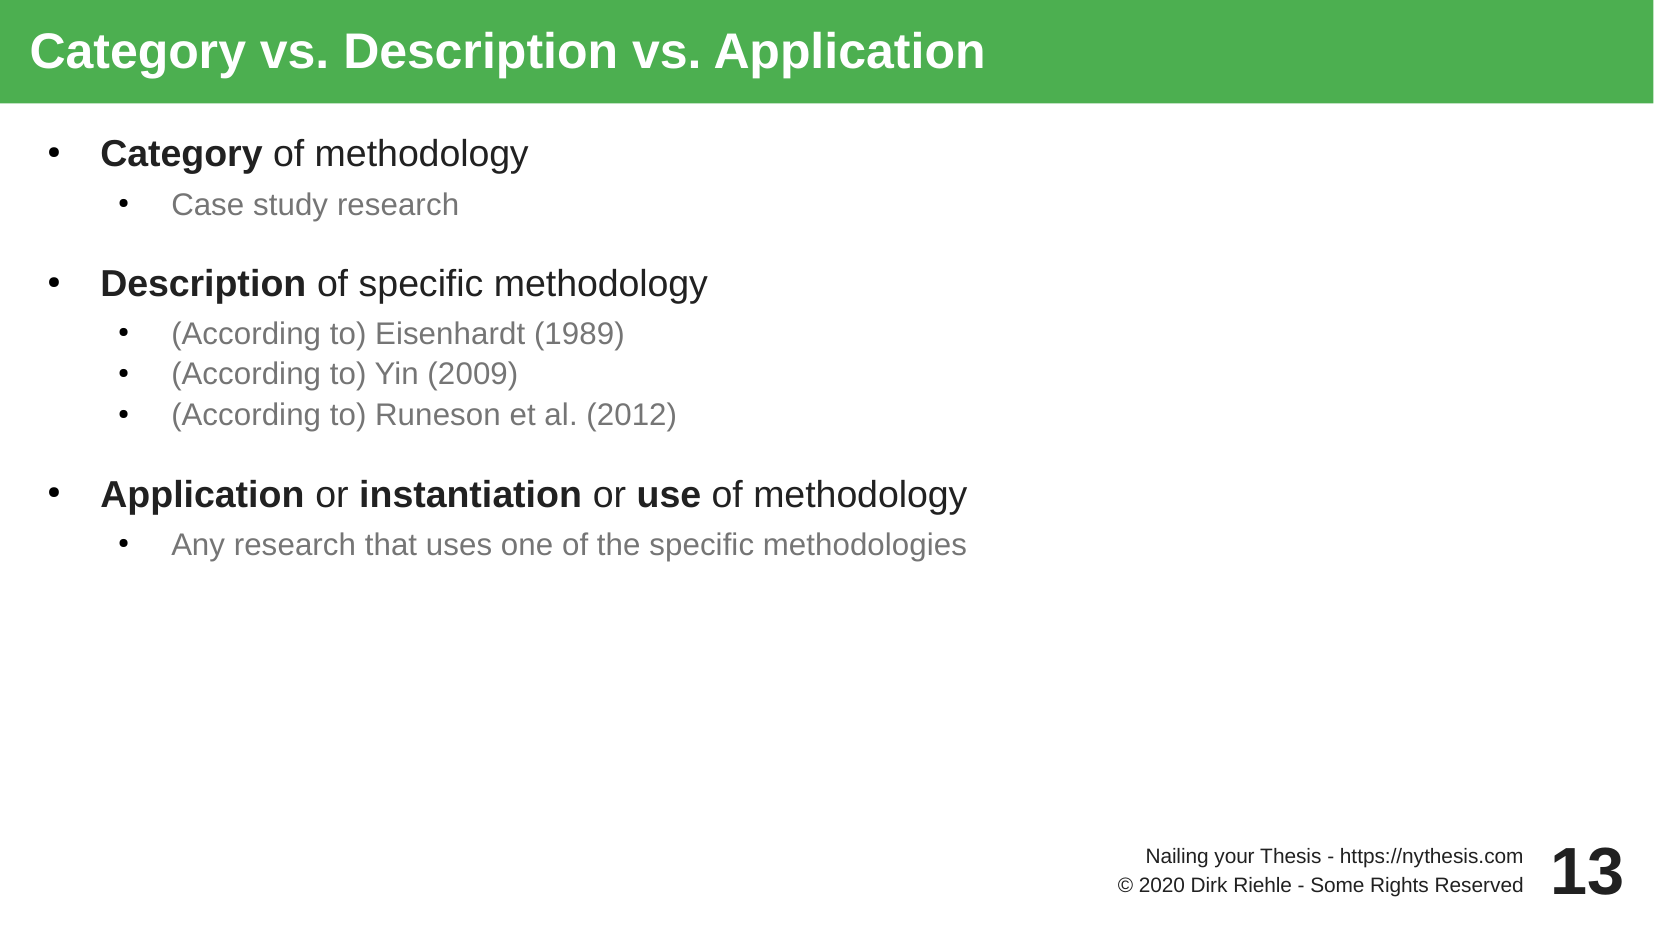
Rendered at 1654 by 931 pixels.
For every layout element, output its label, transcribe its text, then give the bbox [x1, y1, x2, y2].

list Category of methodology Case study research Description of specific methodology (According to) Eisenhardt (1989) (According to) Yin (2009) (According to) Runeson et al. (2012) Application or instantiation or use of methodology Any research that uses one of the specific methodologies [29, 132, 1625, 813]
title Category vs. Description vs. Application [0, 0, 1654, 104]
